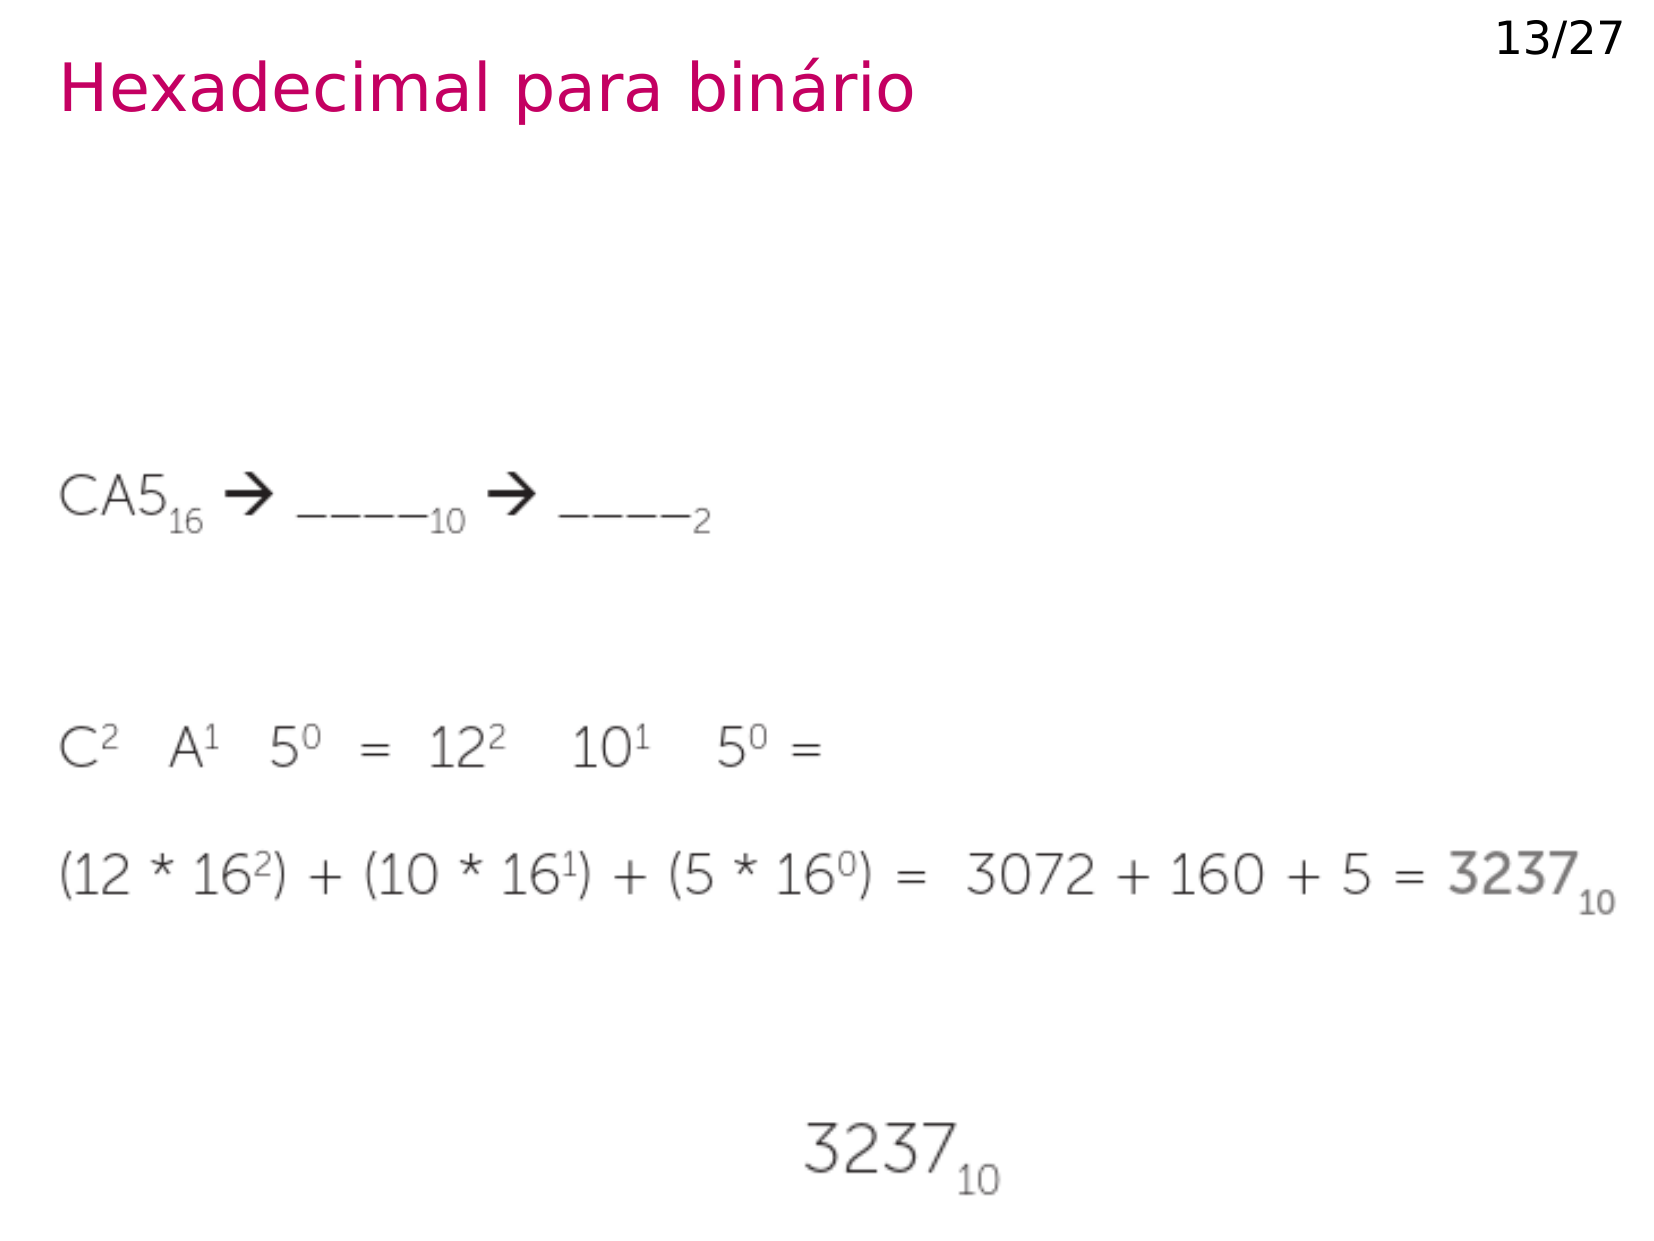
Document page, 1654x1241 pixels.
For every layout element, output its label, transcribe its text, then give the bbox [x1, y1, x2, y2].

picture [49, 468, 1623, 922]
title Hexadecimal para binário [59, 29, 1625, 148]
picture [798, 1110, 1004, 1201]
